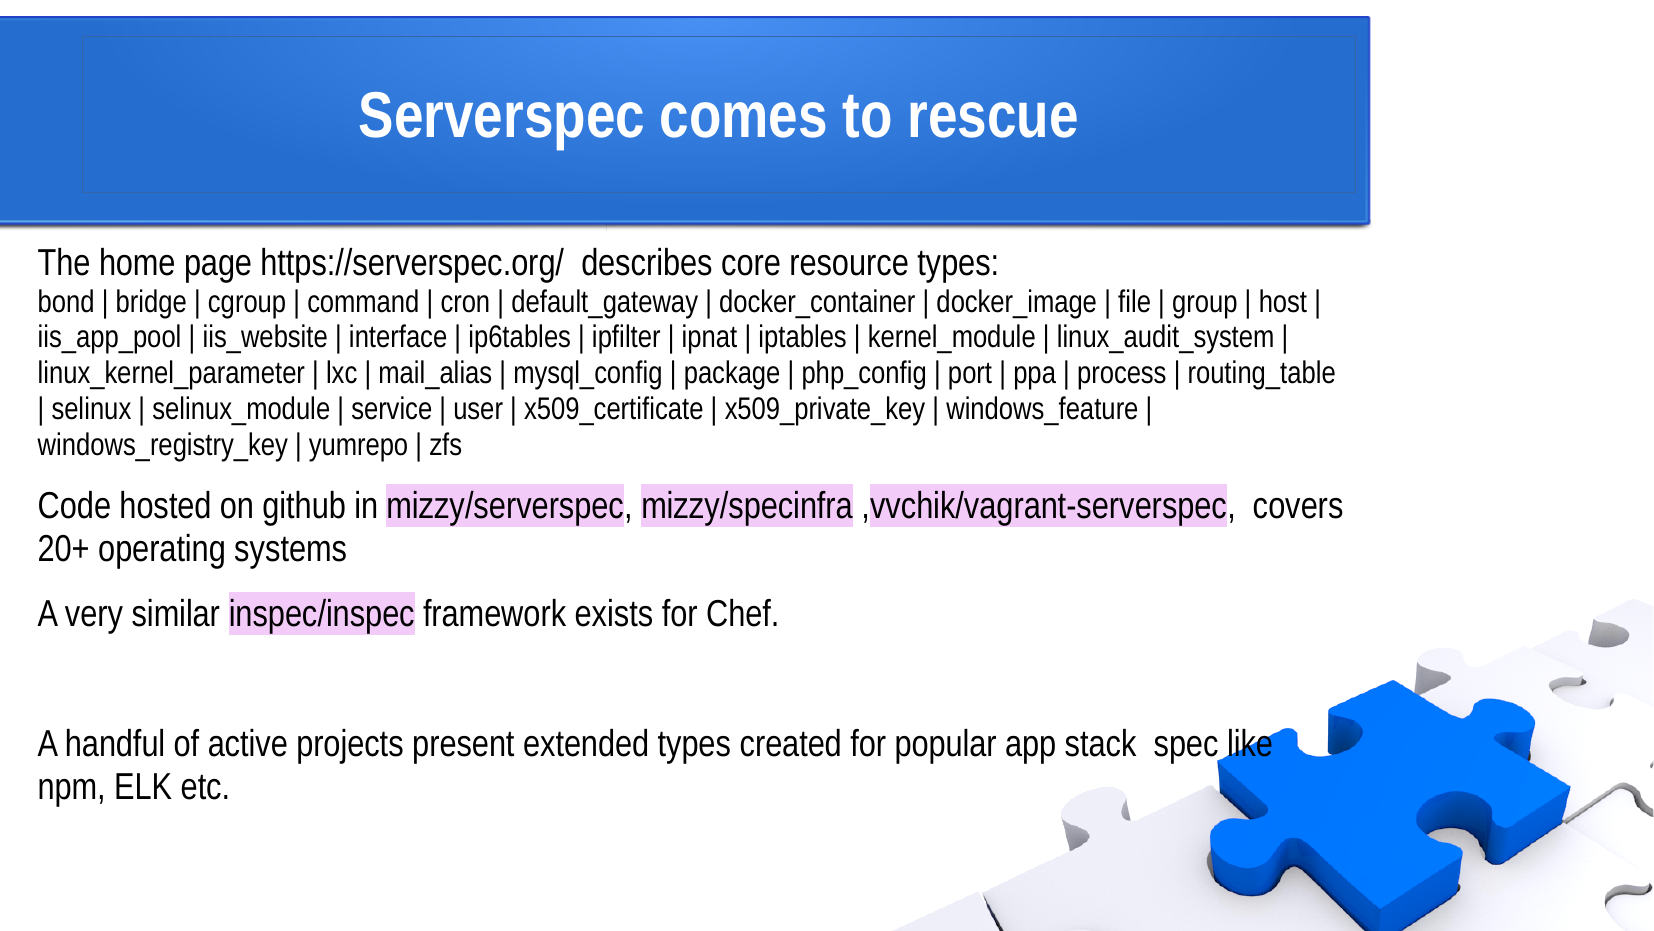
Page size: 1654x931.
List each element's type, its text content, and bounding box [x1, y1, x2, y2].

picture [0, 16, 1375, 231]
picture [872, 491, 1654, 931]
list The home page https://serverspec.org/ describes core resource types: bond | bridge | cgroup | command | cron | default_gateway | docker_container | docker_image | file | group | host | iis_app_pool | iis_website | interface | ip6tables | ipfilter | ipnat | iptables | kernel_module | linux_audit_system | linux_kernel_parameter | lxc | mail_alias | mysql_config | package | php_config | port | ppa | process | routing_table | selinux | selinux_module | service | user | x509_certificate | x509_private_key | windows_feature | windows_registry_key | yumrepo | zfs Code hosted on github in mizzy/serverspec, mizzy/specinfra ,vvchik/vagrant-serverspec, covers 20+ operating systems A very similar inspec/inspec framework exists for Chef. A handful of active projects present extended types created for popular app stack spec like npm, ELK etc. [37, 240, 1351, 841]
title Serverspec comes to rescue [82, 36, 1356, 193]
